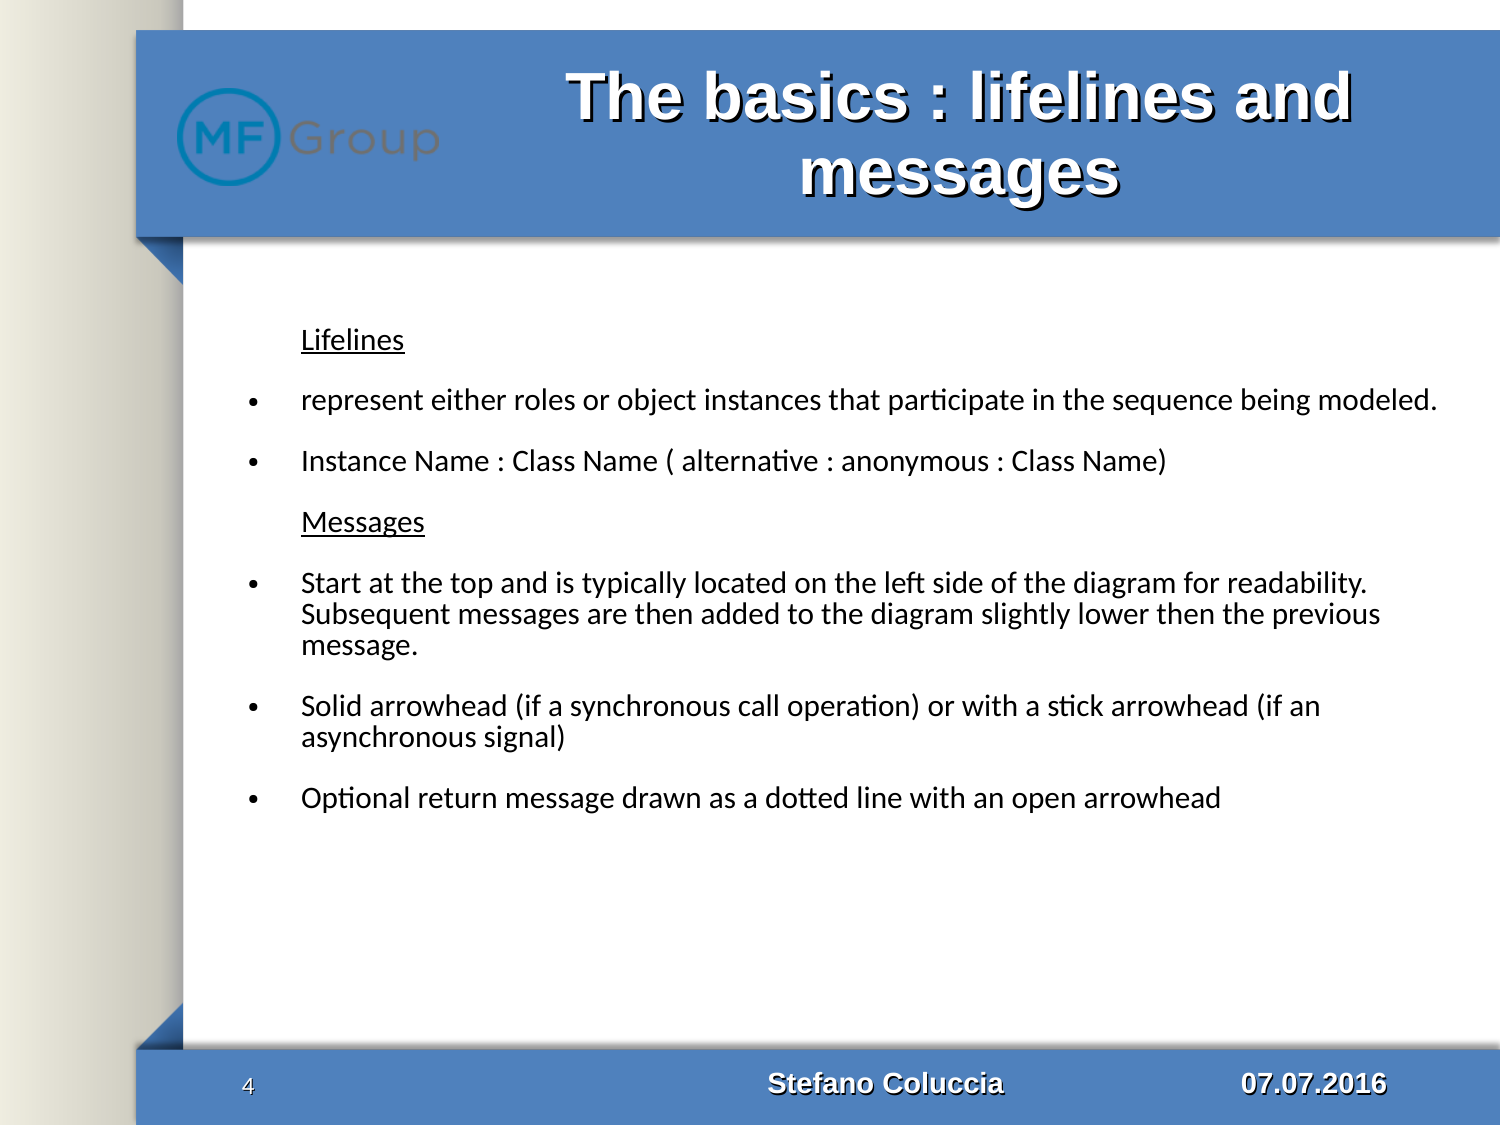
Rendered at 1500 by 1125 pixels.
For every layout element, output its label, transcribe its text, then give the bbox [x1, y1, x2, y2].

title 07.07.2016 [1151, 1065, 1477, 1103]
title The basics : lifelines and messages [472, 48, 1447, 221]
title Stefano Coluccia [738, 1065, 1034, 1103]
picture [0, 0, 1500, 1125]
list Lifelines represent either roles or object instances that participate in the sequence being modeled. Instance Name : Class Name ( alternative : anonymous : Class Name) Messages Start at the top and is typically located on the left side of the diagram for readability. Subsequent messages are then added to the diagram slightly lower then the previous message. Solid arrowhead (if a synchronous call operation) or with a stick arrowhead (if an asynchronous signal) Optional return message drawn as a dotted line with an open arrowhead [230, 265, 1447, 1009]
